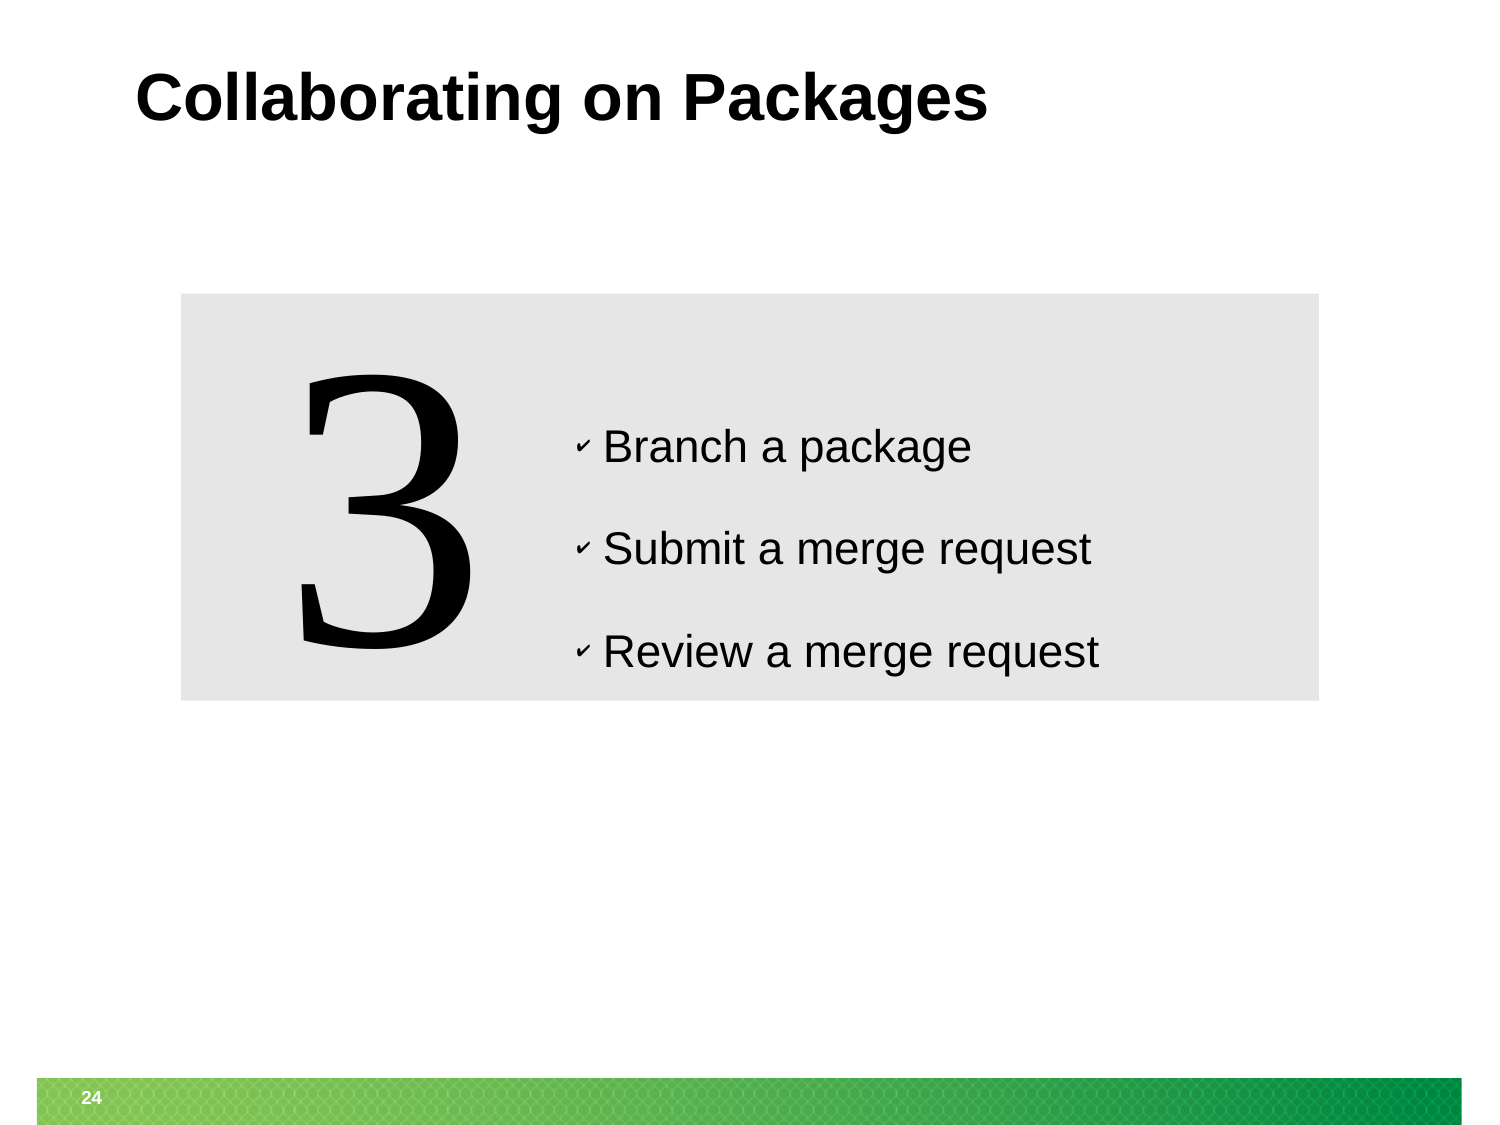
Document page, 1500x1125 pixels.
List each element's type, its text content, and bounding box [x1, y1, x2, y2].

title Collaborating on Packages [135, 41, 1372, 204]
text_box Branch a package Submit a merge request Review a merge request [576, 369, 1100, 626]
text_box 3 [282, 258, 534, 716]
text_box [534, 293, 1319, 701]
picture [36, 1078, 1462, 1125]
text_box [181, 293, 282, 701]
